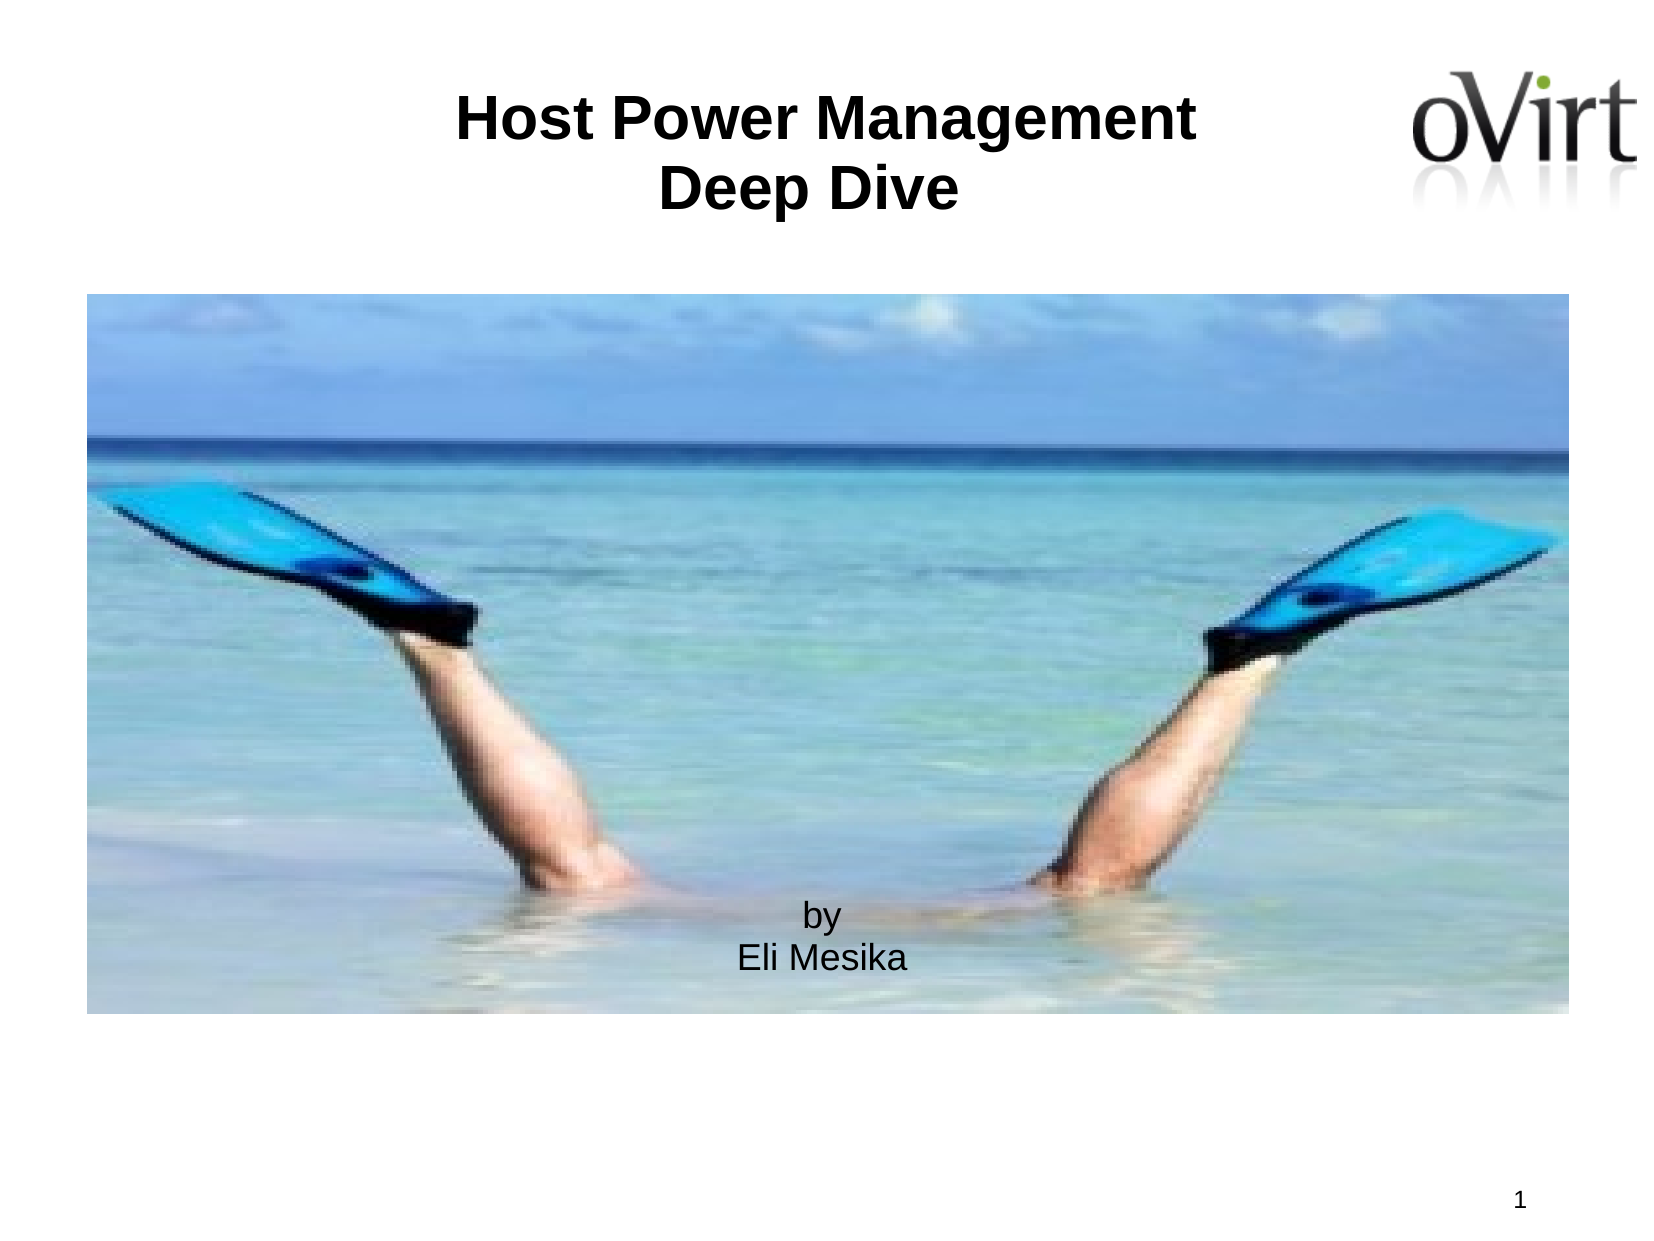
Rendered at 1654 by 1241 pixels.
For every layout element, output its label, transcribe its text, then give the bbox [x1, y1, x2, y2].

picture [1571, 63, 1637, 212]
text_box by Eli Mesika [599, 874, 1045, 999]
picture [87, 294, 1569, 1014]
title Host Power Management Deep Dive [82, 49, 1571, 257]
